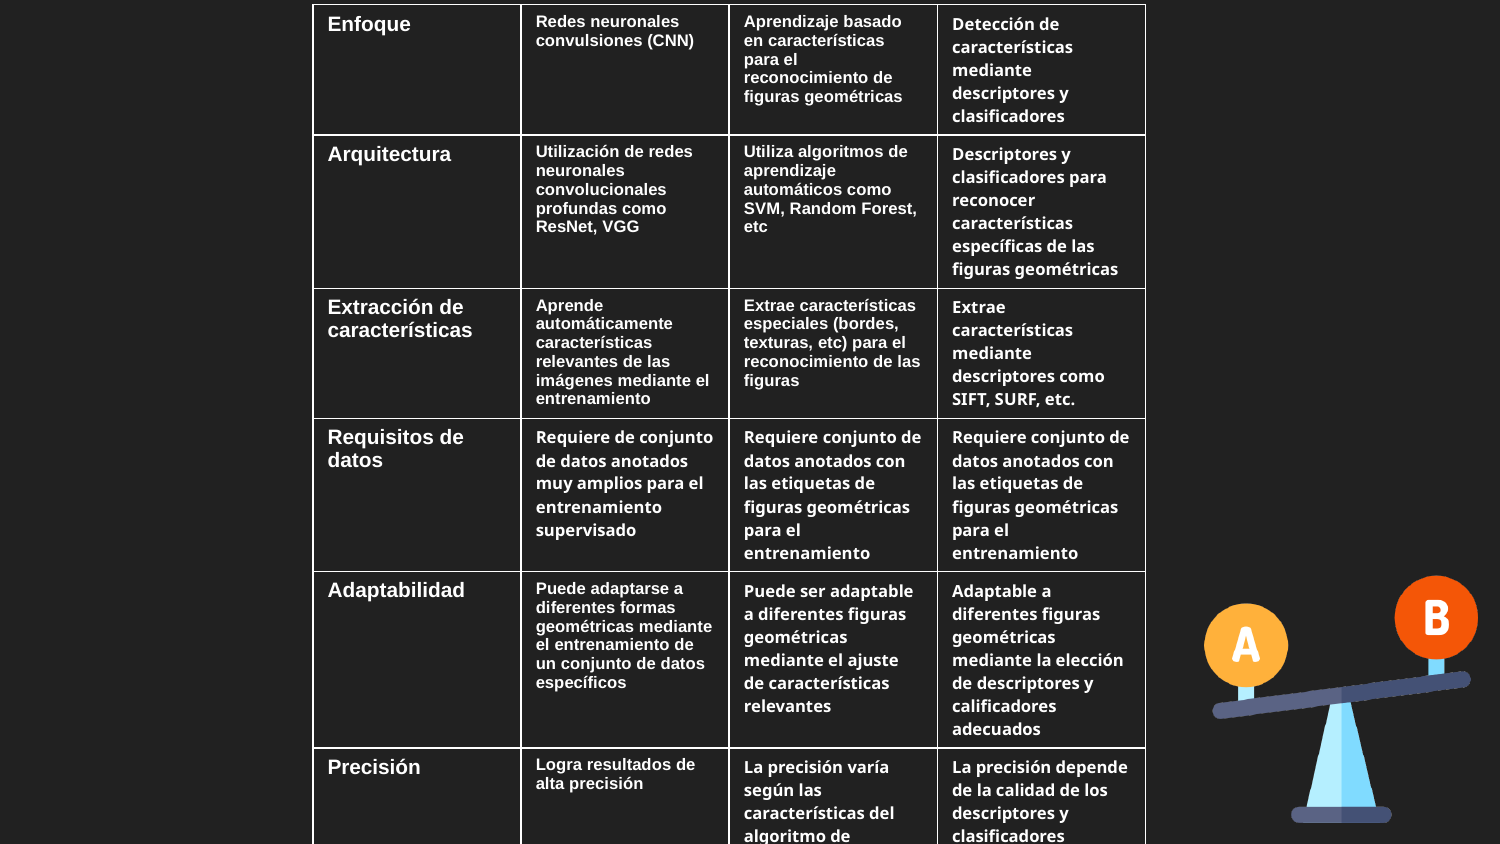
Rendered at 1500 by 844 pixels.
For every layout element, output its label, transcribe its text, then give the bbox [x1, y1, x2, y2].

table_cell Adaptabilidad [314, 572, 520, 747]
table_cell Adaptable a diferentes figuras geométricas mediante la elección de descriptores y calificadores adecuados [938, 572, 1145, 747]
table_header Enfoque [314, 5, 520, 134]
table_header Detección de características mediante descriptores y clasificadores [938, 5, 1145, 134]
table_cell Utiliza algoritmos de aprendizaje automáticos como SVM, Random Forest, etc [730, 136, 937, 288]
table_cell Extrae características especiales (bordes, texturas, etc) para el reconocimiento de las figuras [730, 289, 937, 418]
table_cell Requiere conjunto de datos anotados con las etiquetas de figuras geométricas para el entrenamiento [730, 419, 937, 571]
table_cell Puede ser adaptable a diferentes figuras geométricas mediante el ajuste de características relevantes [730, 572, 937, 747]
table_cell Puede adaptarse a diferentes formas geométricas mediante el entrenamiento de un conjunto de datos específicos [522, 572, 728, 747]
table_cell Requisitos de datos [314, 419, 520, 571]
table_cell Requiere de conjunto de datos anotados muy amplios para el entrenamiento supervisado [522, 419, 728, 571]
table_cell Utilización de redes neuronales convolucionales profundas como ResNet, VGG [522, 136, 728, 288]
table_cell Extrae características mediante descriptores como SIFT, SURF, etc. [938, 289, 1145, 418]
table_cell Aprende automáticamente características relevantes de las imágenes mediante el entrenamiento [522, 289, 728, 418]
table_cell Extracción de características [314, 289, 520, 418]
table_cell Precisión [314, 749, 520, 844]
table_cell Logra resultados de alta precisión [522, 749, 728, 844]
table_cell Arquitectura [314, 136, 520, 288]
picture [1204, 562, 1478, 836]
table_cell La precisión depende de la calidad de los descriptores y clasificadores utilizados [938, 749, 1145, 844]
table_cell Descriptores y clasificadores para reconocer características específicas de las figuras geométricas [938, 136, 1145, 288]
table_header Redes neuronales convulsiones (CNN) [522, 5, 728, 134]
table_cell La precisión varía según las características del algoritmo de aprendizaje utilizado [730, 749, 937, 844]
table_header Aprendizaje basado en características para el reconocimiento de figuras geométricas [730, 5, 937, 134]
table_cell Requiere conjunto de datos anotados con las etiquetas de figuras geométricas para el entrenamiento [938, 419, 1145, 571]
